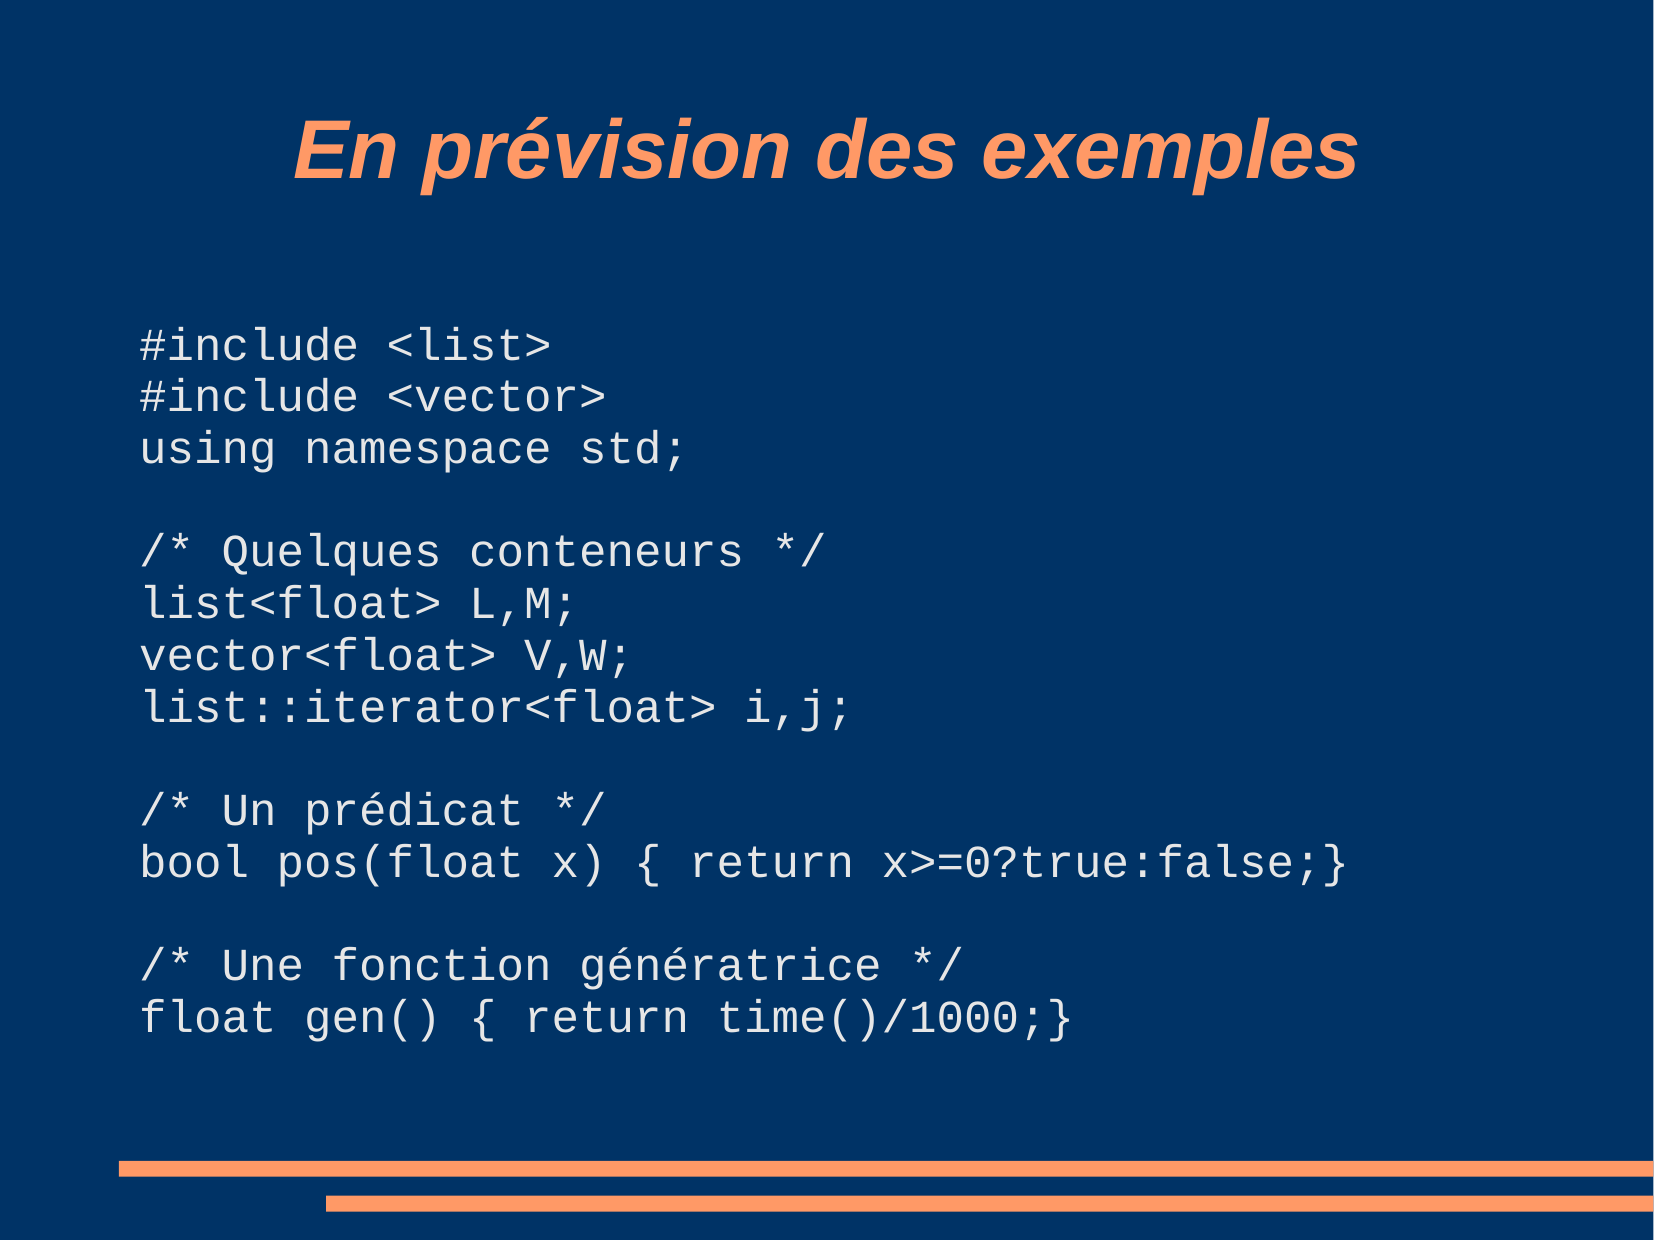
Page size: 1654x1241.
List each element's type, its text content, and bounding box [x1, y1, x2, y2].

list #include <list> #include <vector> using namespace std; /* Quelques conteneurs */ list<float> L,M; vector<float> V,W; list::iterator<float> i,j; /* Un prédicat */ bool pos(float x) { return x>=0?true:false;} /* Une fonction génératrice */ float gen() { return time()/1000;} [121, 322, 1561, 1150]
title En prévision des exemples [121, 46, 1534, 254]
